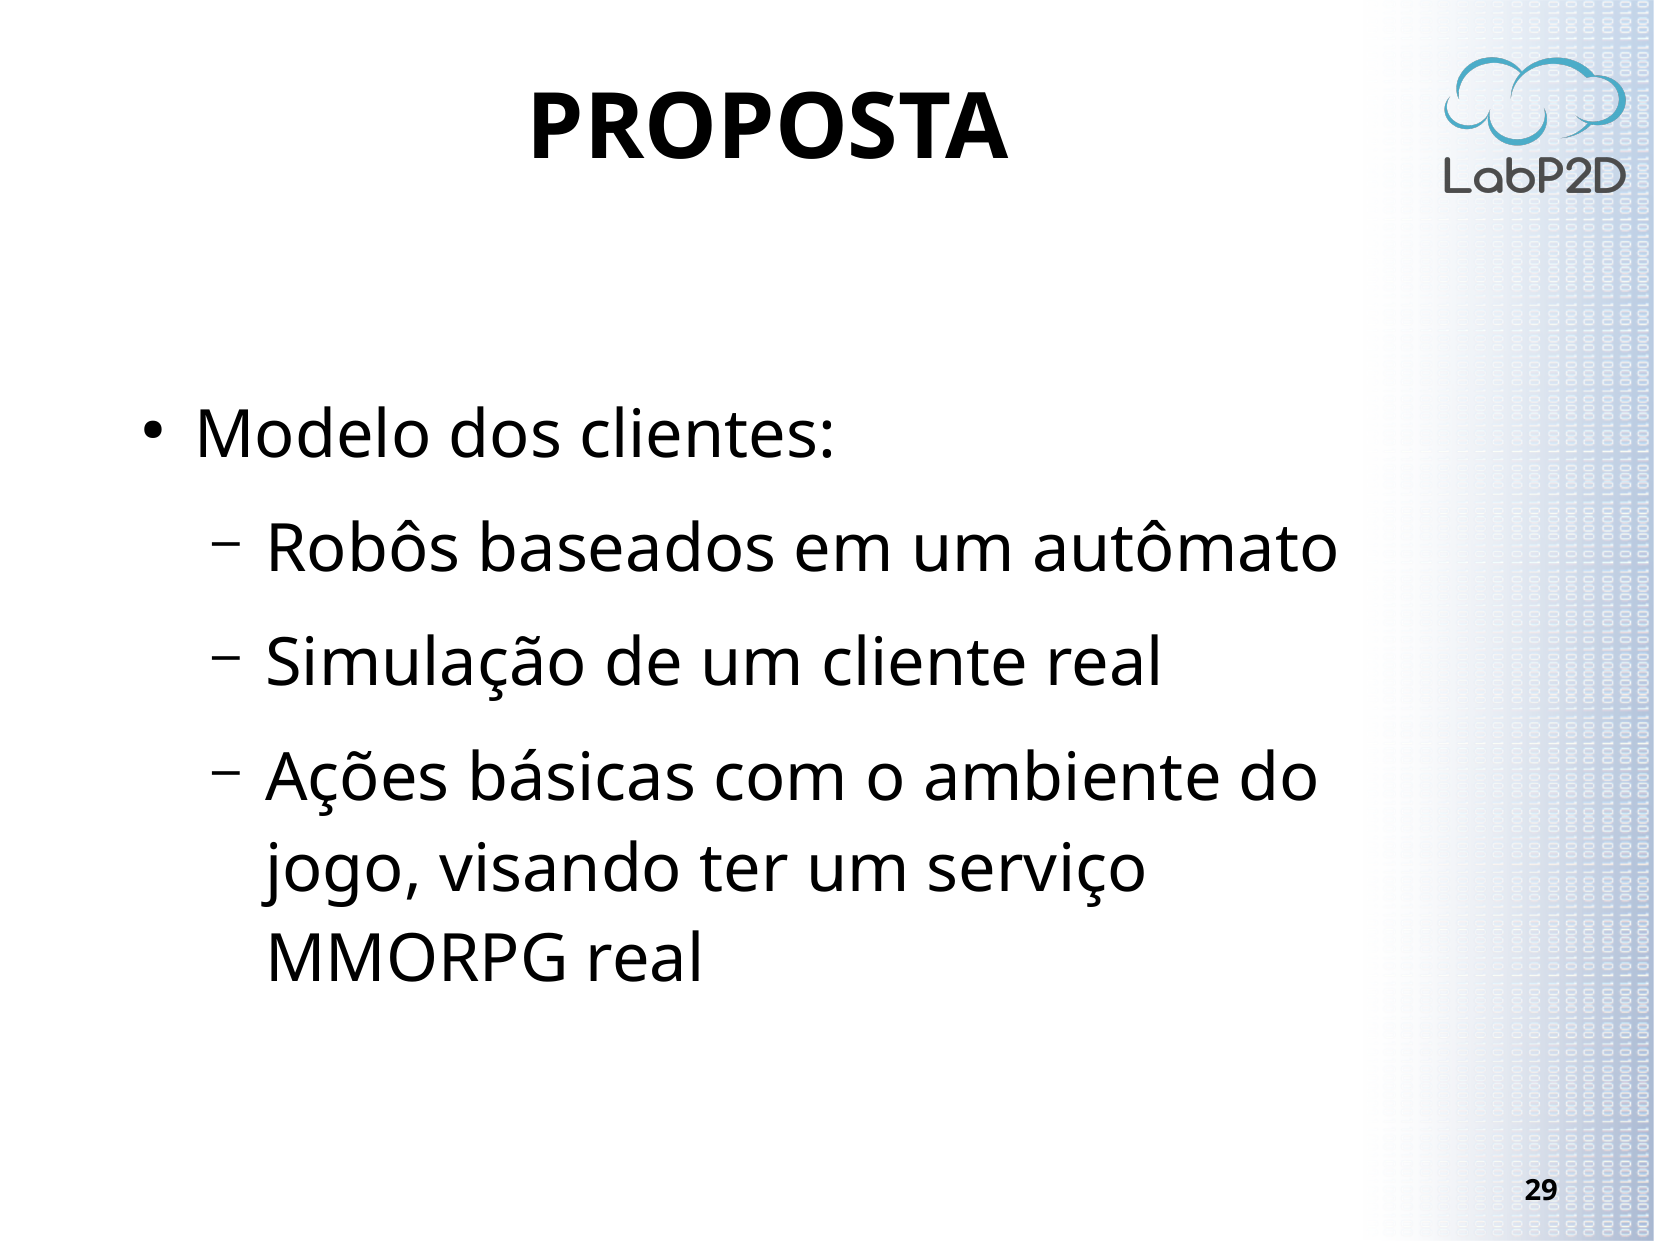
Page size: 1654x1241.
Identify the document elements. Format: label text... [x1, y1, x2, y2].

title PROPOSTA [82, 19, 1453, 227]
picture [1360, 1, 1654, 1240]
list Modelo dos clientes: Robôs baseados em um autômato Simulação de um cliente real Ações básicas com o ambiente do jogo, visando ter um serviço MMORPG real [123, 271, 1406, 1116]
